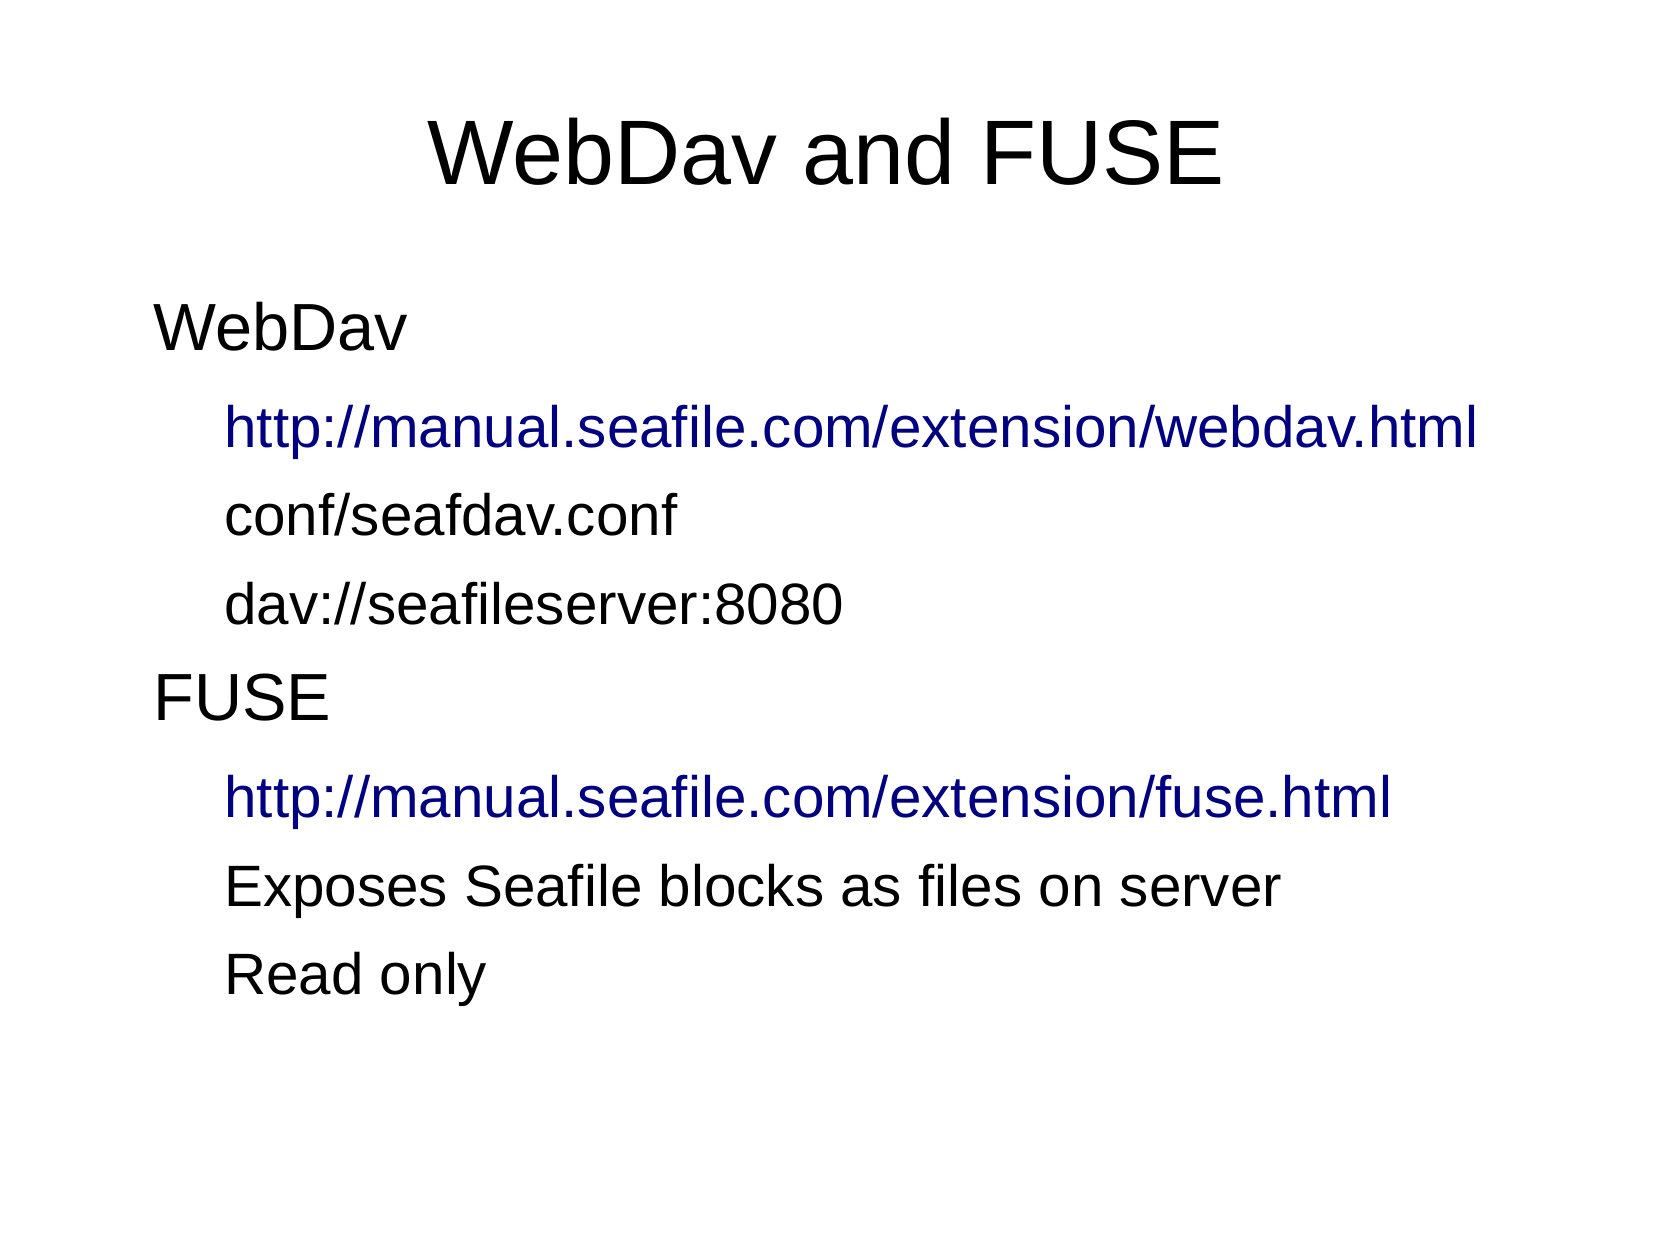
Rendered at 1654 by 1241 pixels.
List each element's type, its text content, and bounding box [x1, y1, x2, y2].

title WebDav and FUSE [82, 49, 1571, 257]
list WebDav http://manual.seafile.com/extension/webdav.html conf/seafdav.conf dav://seafileserver:8080 FUSE http://manual.seafile.com/extension/fuse.html Exposes Seafile blocks as files on server Read only [82, 290, 1571, 1010]
